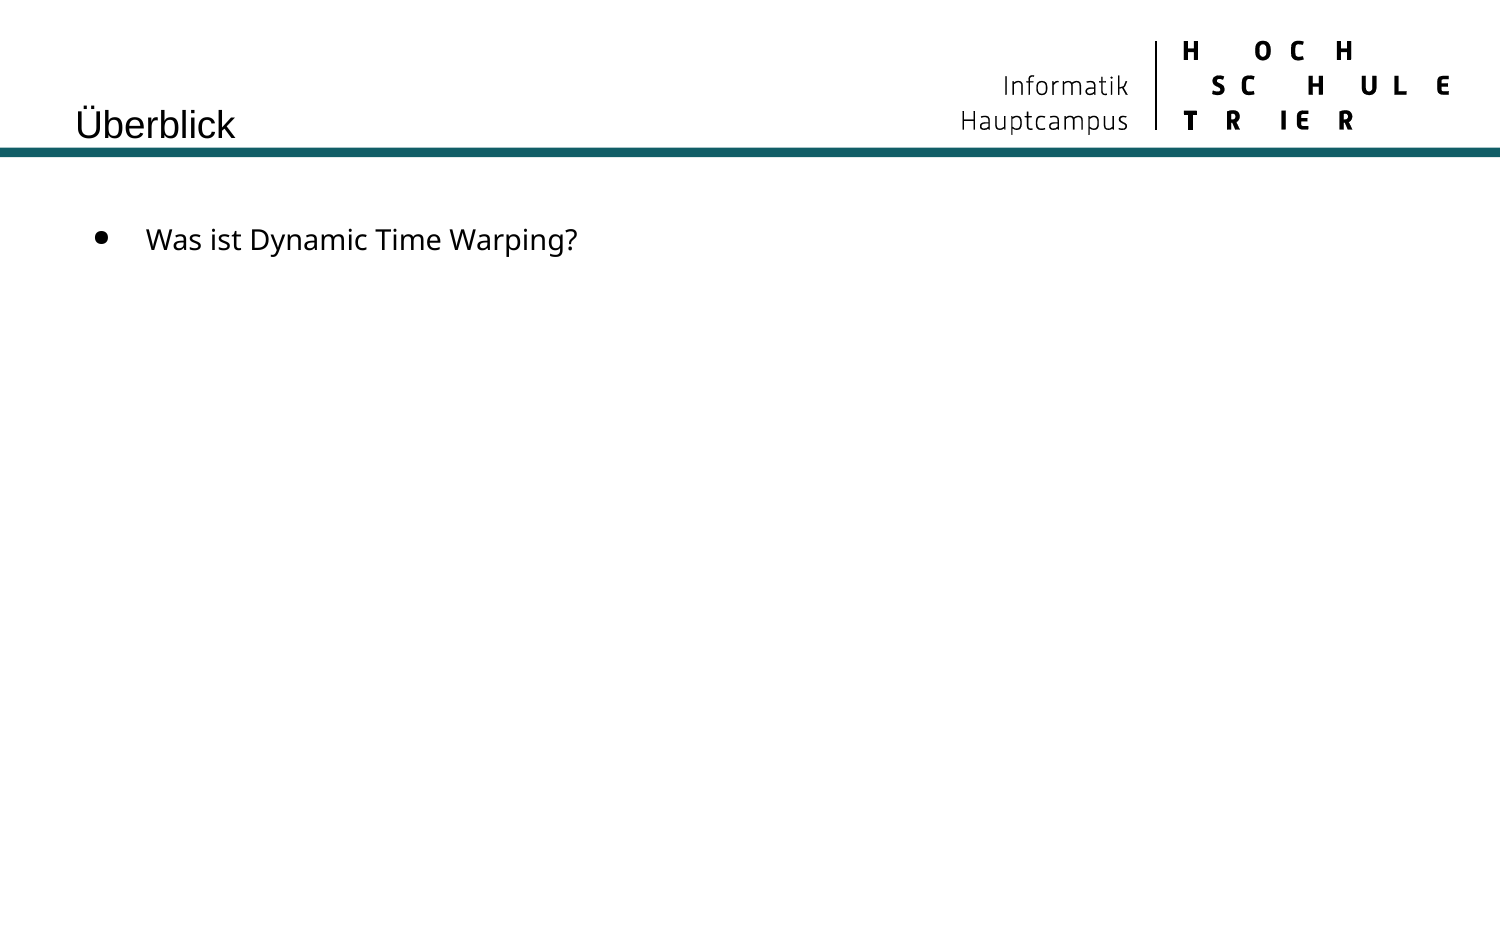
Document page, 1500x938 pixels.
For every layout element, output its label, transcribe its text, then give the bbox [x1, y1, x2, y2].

list Was ist Dynamic Time Warping? [75, 219, 1425, 479]
title Überblick [75, 37, 1425, 194]
